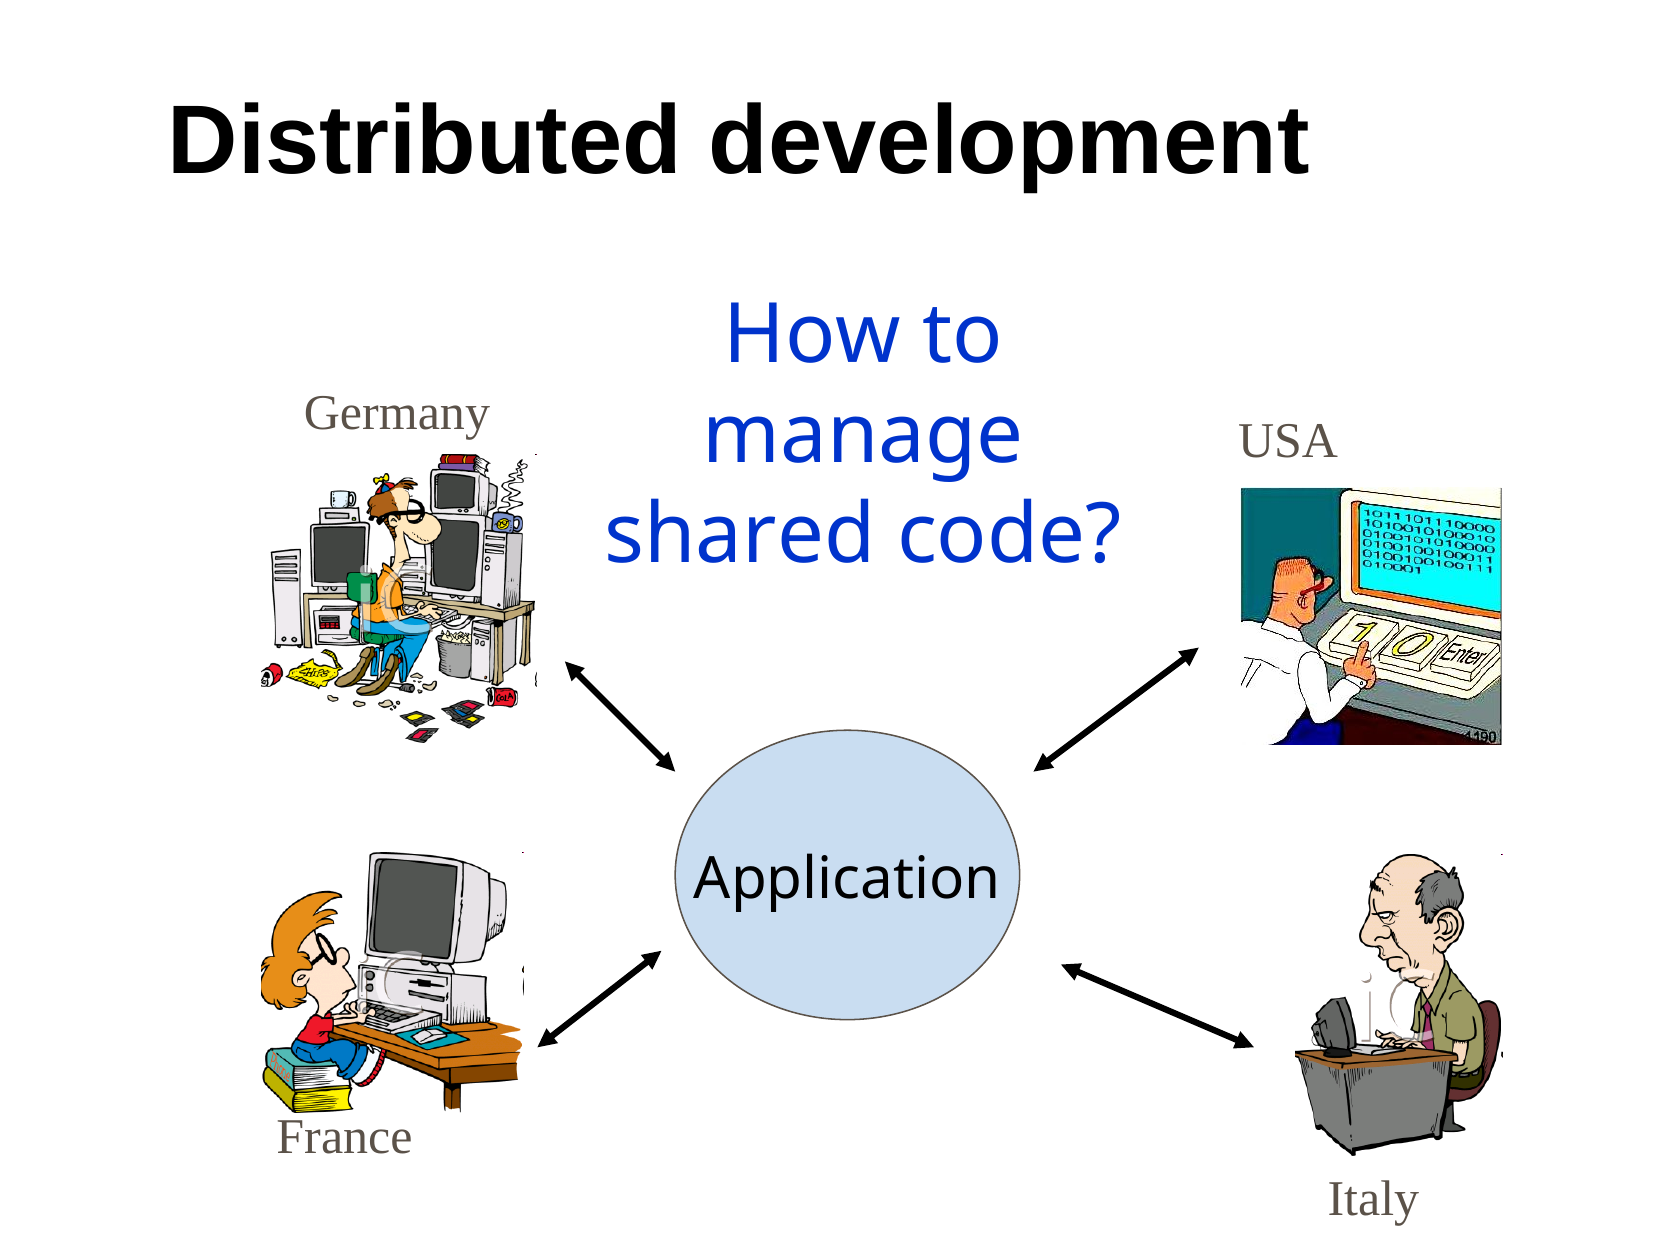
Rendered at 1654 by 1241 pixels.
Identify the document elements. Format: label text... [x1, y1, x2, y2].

picture [1295, 854, 1503, 1156]
text_box How to manage shared code? [580, 271, 1146, 588]
picture [1240, 487, 1502, 745]
text_box Germany [289, 371, 506, 448]
text_box Italy [1312, 1157, 1435, 1233]
text_box Application [675, 730, 1020, 1020]
title Distributed development [118, 55, 1607, 201]
text_box France [261, 1113, 428, 1172]
picture [261, 852, 524, 1113]
text_box USA [1223, 399, 1353, 475]
picture [261, 454, 537, 743]
